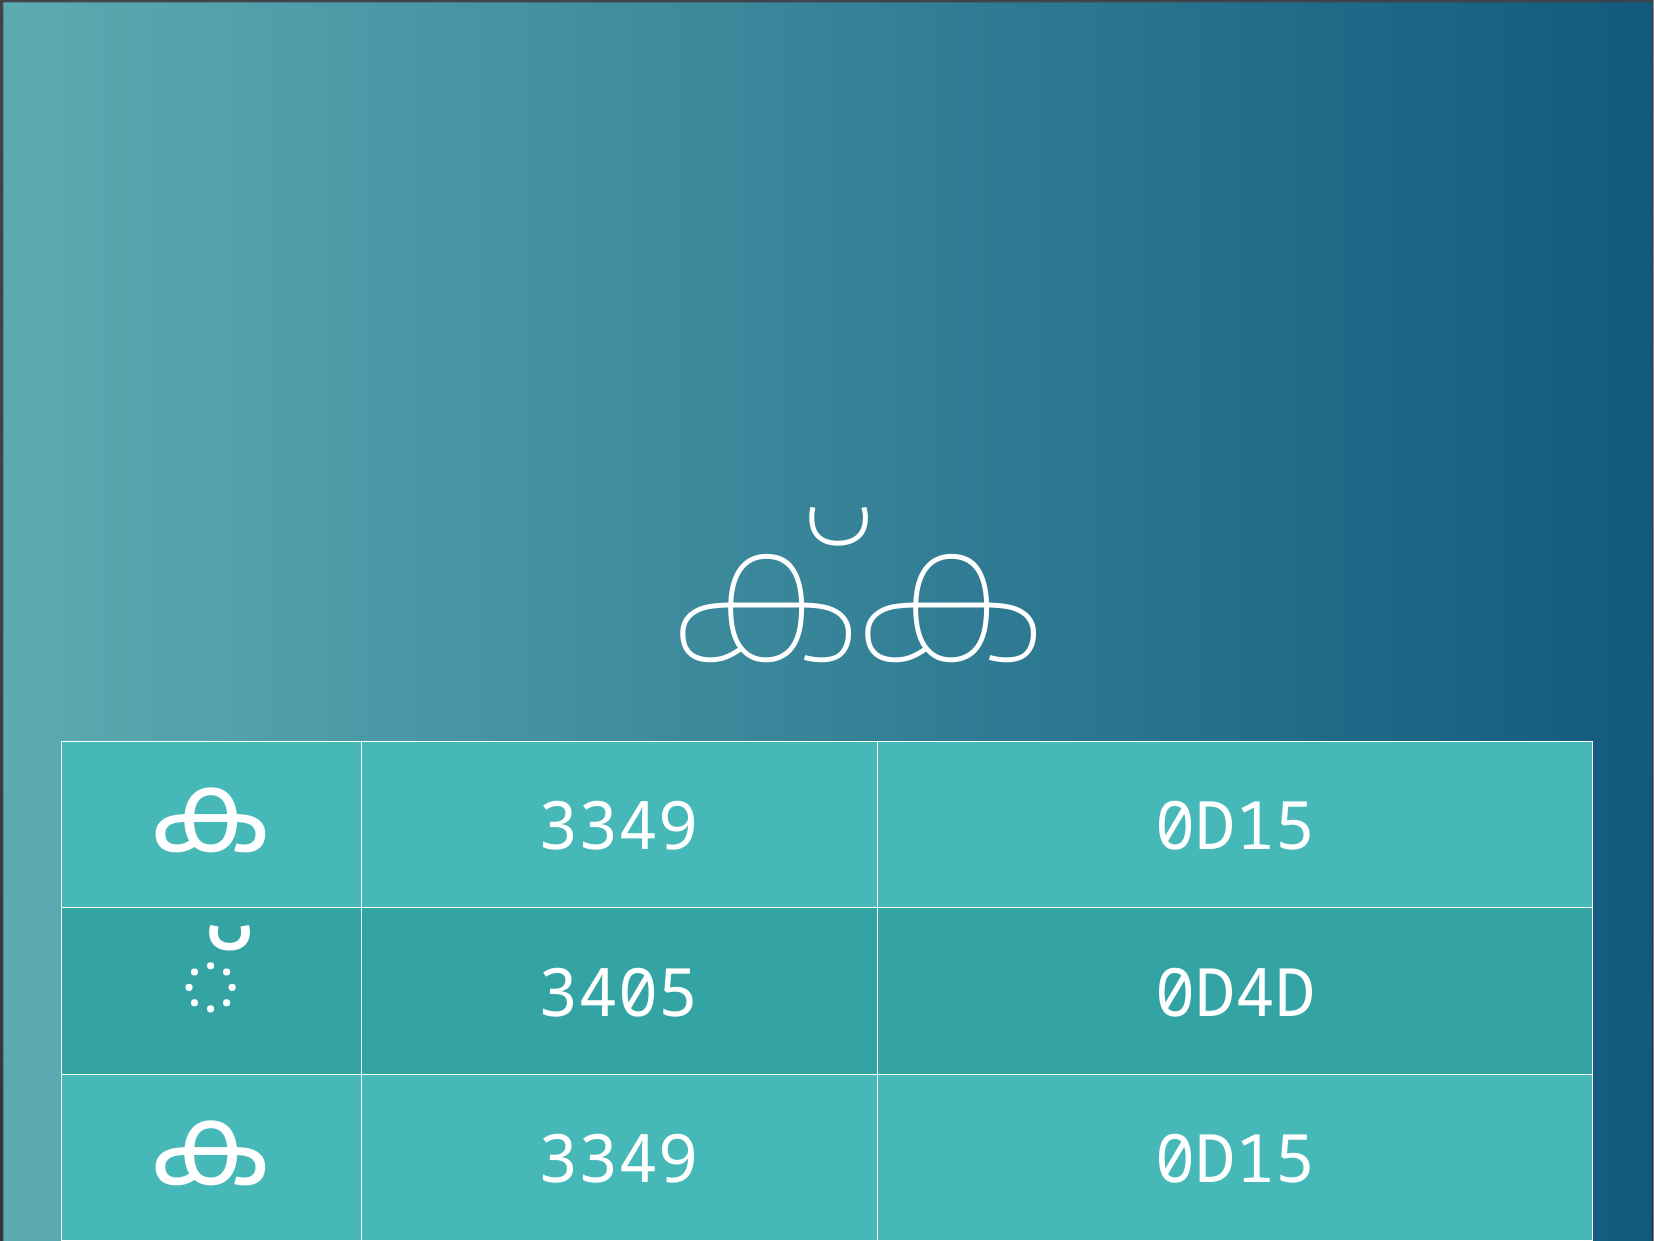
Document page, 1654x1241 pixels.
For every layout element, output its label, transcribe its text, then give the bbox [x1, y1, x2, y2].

table_cell 3349 [362, 1075, 877, 1240]
picture [0, 0, 1654, 1241]
table_cell 3405 [362, 908, 877, 1074]
table_header ക [62, 742, 361, 907]
subtitle ക‌്‌ക [65, 208, 1554, 556]
table_cell 0D15 [878, 1075, 1592, 1240]
table_header 0D15 [878, 742, 1592, 907]
table_cell ് [62, 908, 361, 1074]
table_cell 0D4D [878, 908, 1592, 1074]
table_cell ക [62, 1075, 361, 1240]
table_header 3349 [362, 742, 877, 907]
